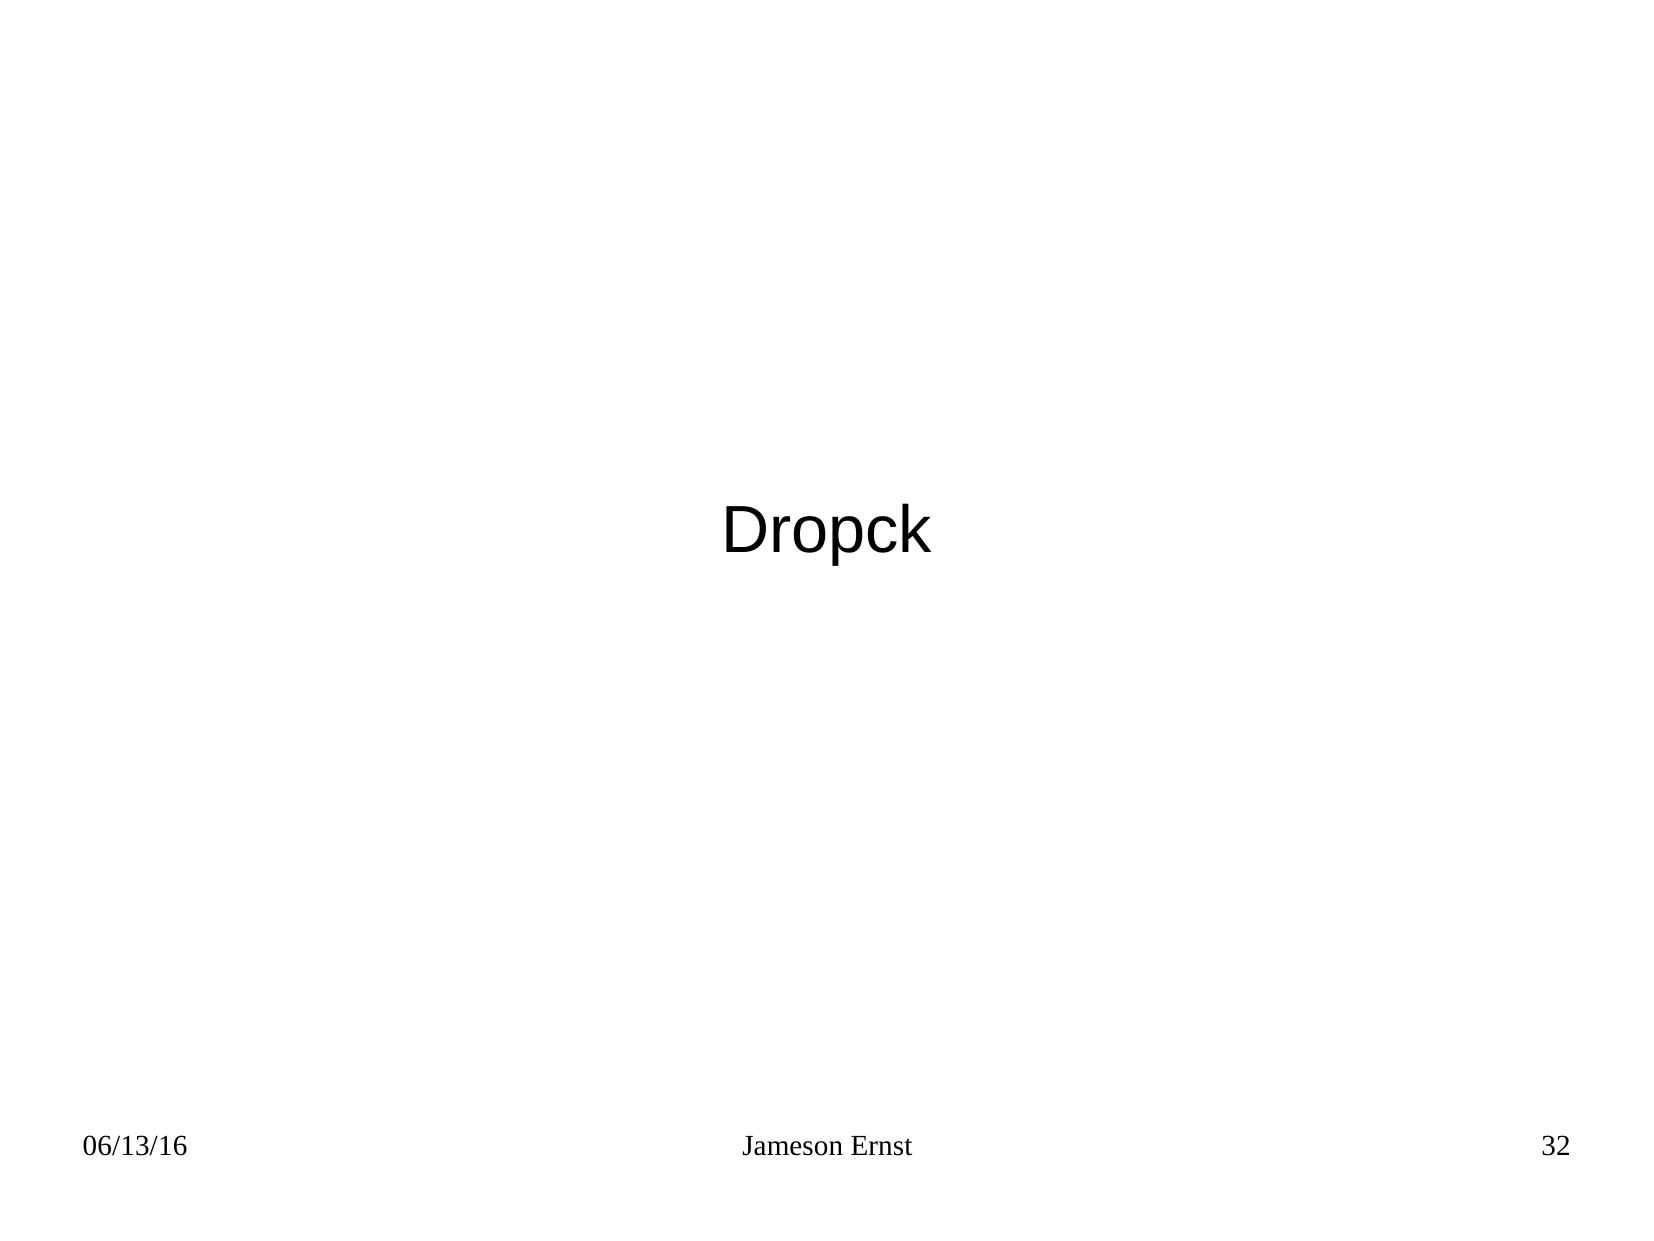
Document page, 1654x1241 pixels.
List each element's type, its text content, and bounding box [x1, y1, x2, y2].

subtitle Dropck [82, 49, 1571, 1010]
